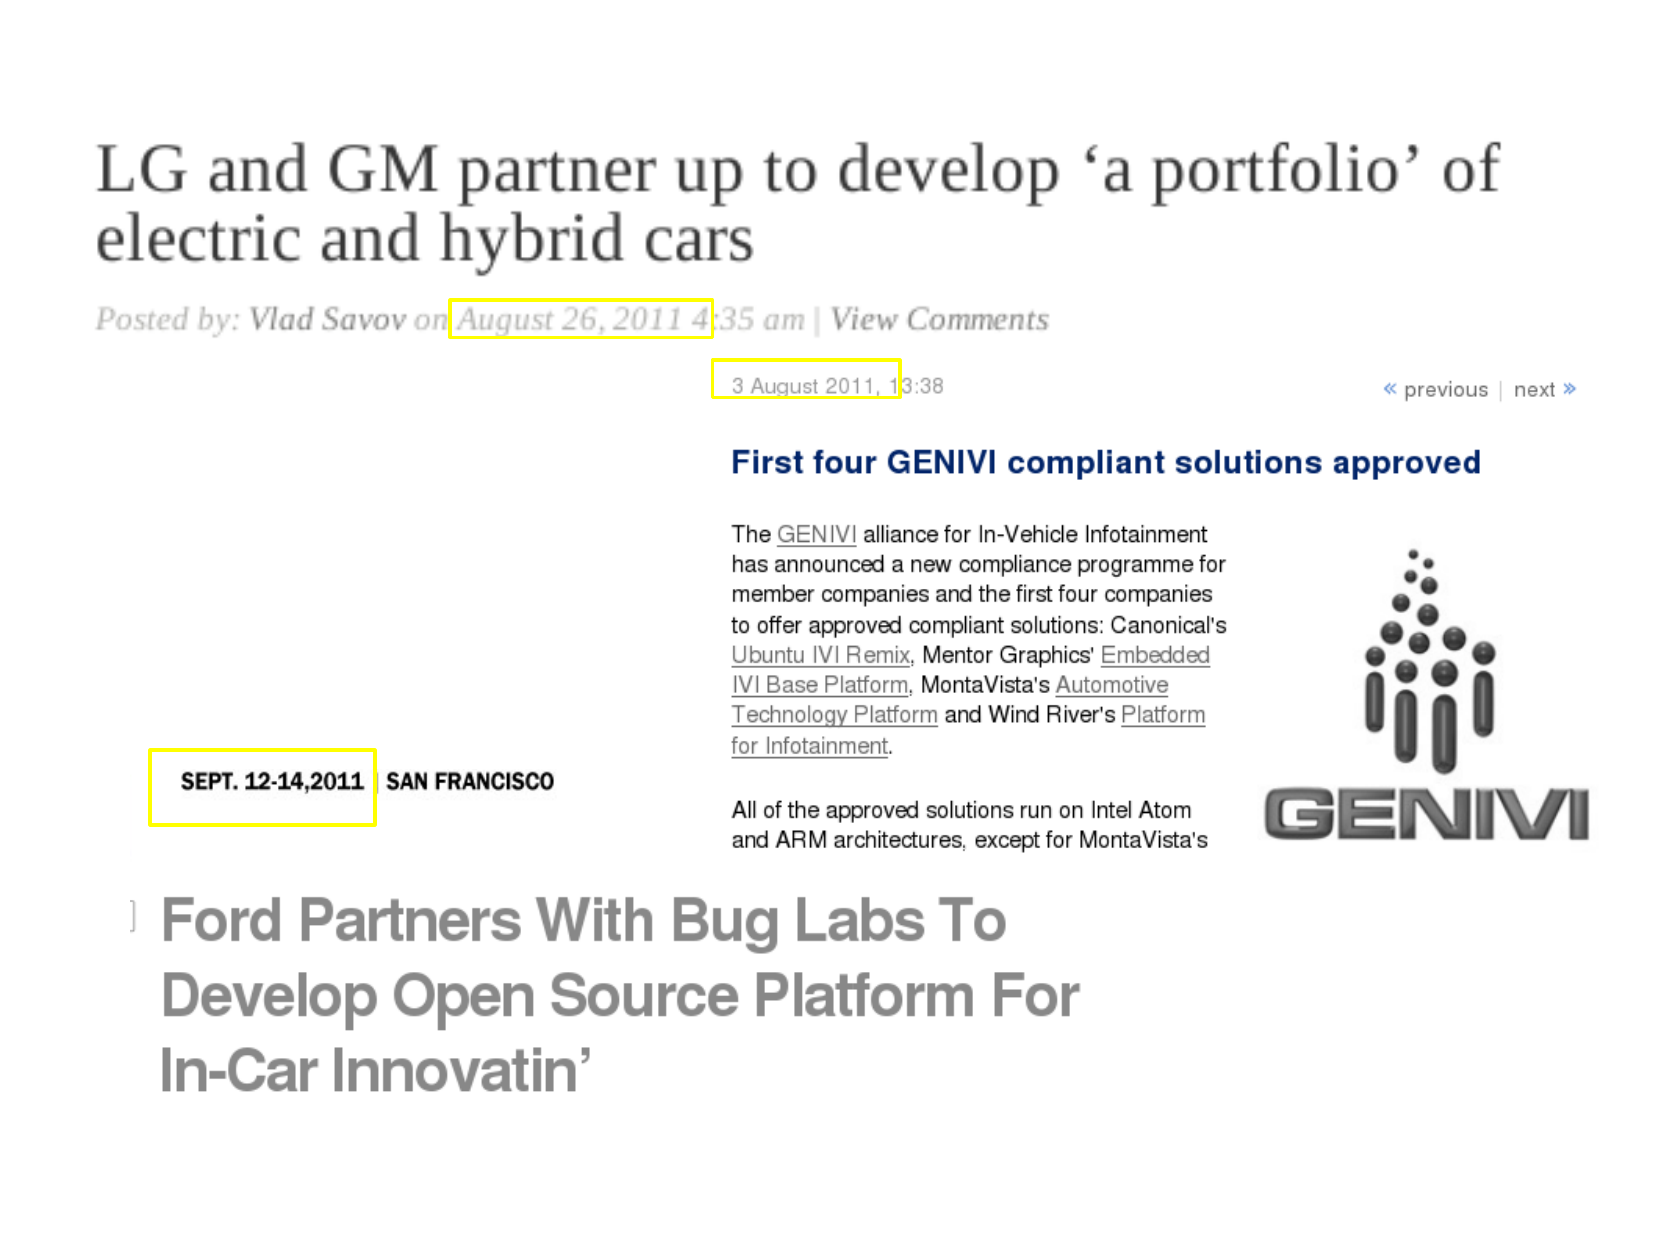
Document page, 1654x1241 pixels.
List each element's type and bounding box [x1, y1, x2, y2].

picture [152, 769, 373, 823]
picture [40, 125, 1570, 352]
picture [130, 353, 1605, 1137]
picture [724, 362, 898, 396]
